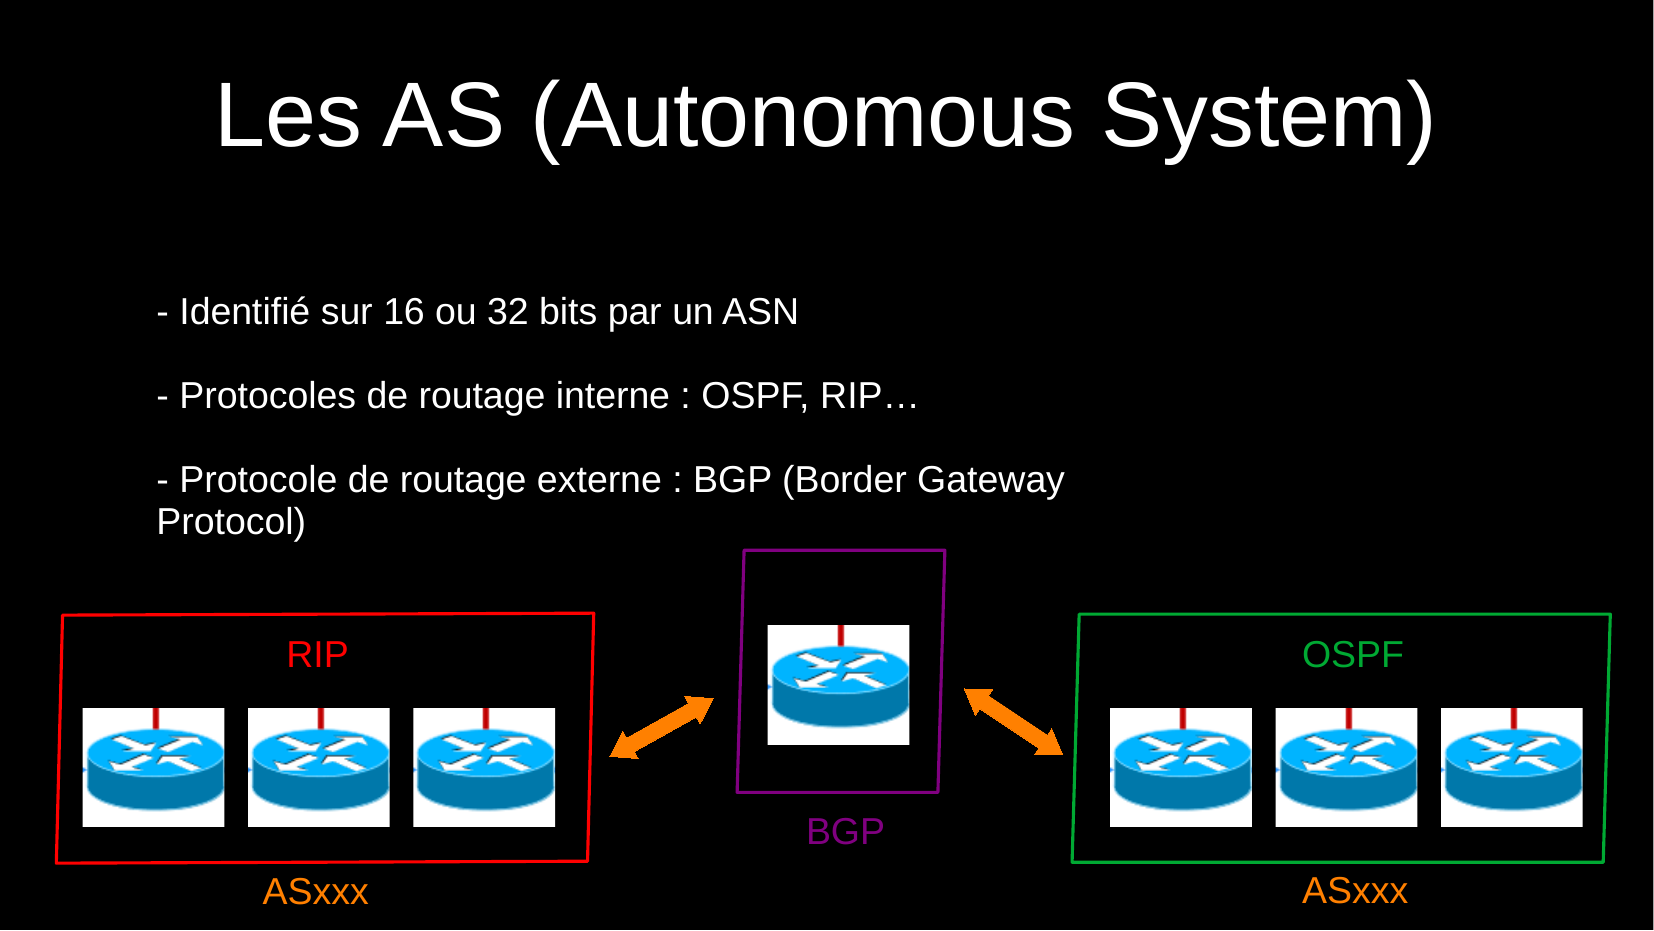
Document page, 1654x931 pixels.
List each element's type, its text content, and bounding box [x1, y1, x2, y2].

picture [1275, 708, 1418, 827]
picture [767, 625, 910, 745]
text_box [609, 696, 714, 759]
picture [413, 708, 556, 827]
text_box ASxxx [248, 863, 402, 921]
picture [1441, 708, 1583, 827]
text_box ASxxx [1287, 862, 1430, 920]
text_box RIP [271, 625, 367, 683]
picture [82, 708, 225, 827]
text_box BGP [791, 803, 910, 863]
text_box - Identifié sur 16 ou 32 bits par un ASN - Protocoles de routage interne : OSPF, RIP… - Protocole de routage externe : BGP (Border Gateway Protocol) [141, 283, 1170, 551]
text_box OSPF [1287, 625, 1430, 686]
title Les AS (Autonomous System) [82, 37, 1571, 193]
picture [248, 708, 390, 827]
picture [1110, 708, 1252, 827]
text_box [964, 688, 1063, 755]
